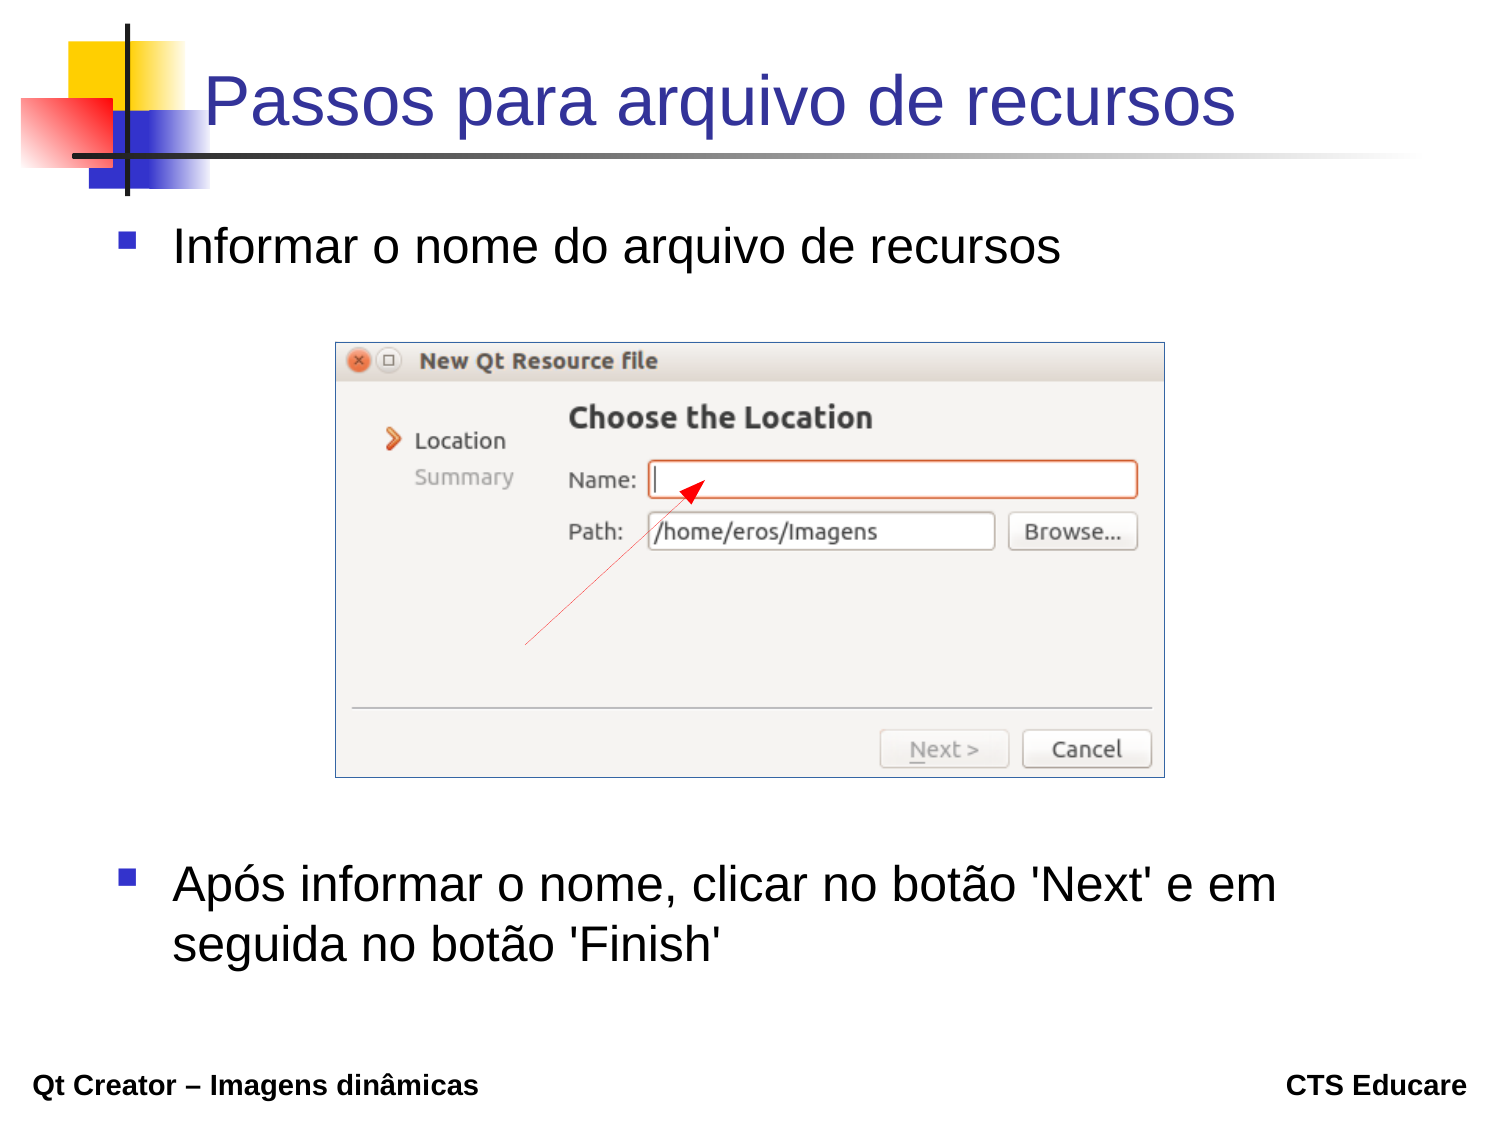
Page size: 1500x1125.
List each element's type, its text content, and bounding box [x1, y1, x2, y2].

list Após informar o nome, clicar no botão 'Next' e em seguida no botão 'Finish' [101, 844, 1447, 998]
picture [335, 361, 1165, 778]
title Passos para arquivo de recursos [188, 46, 1468, 149]
list Informar o nome do arquivo de recursos [100, 206, 1447, 361]
